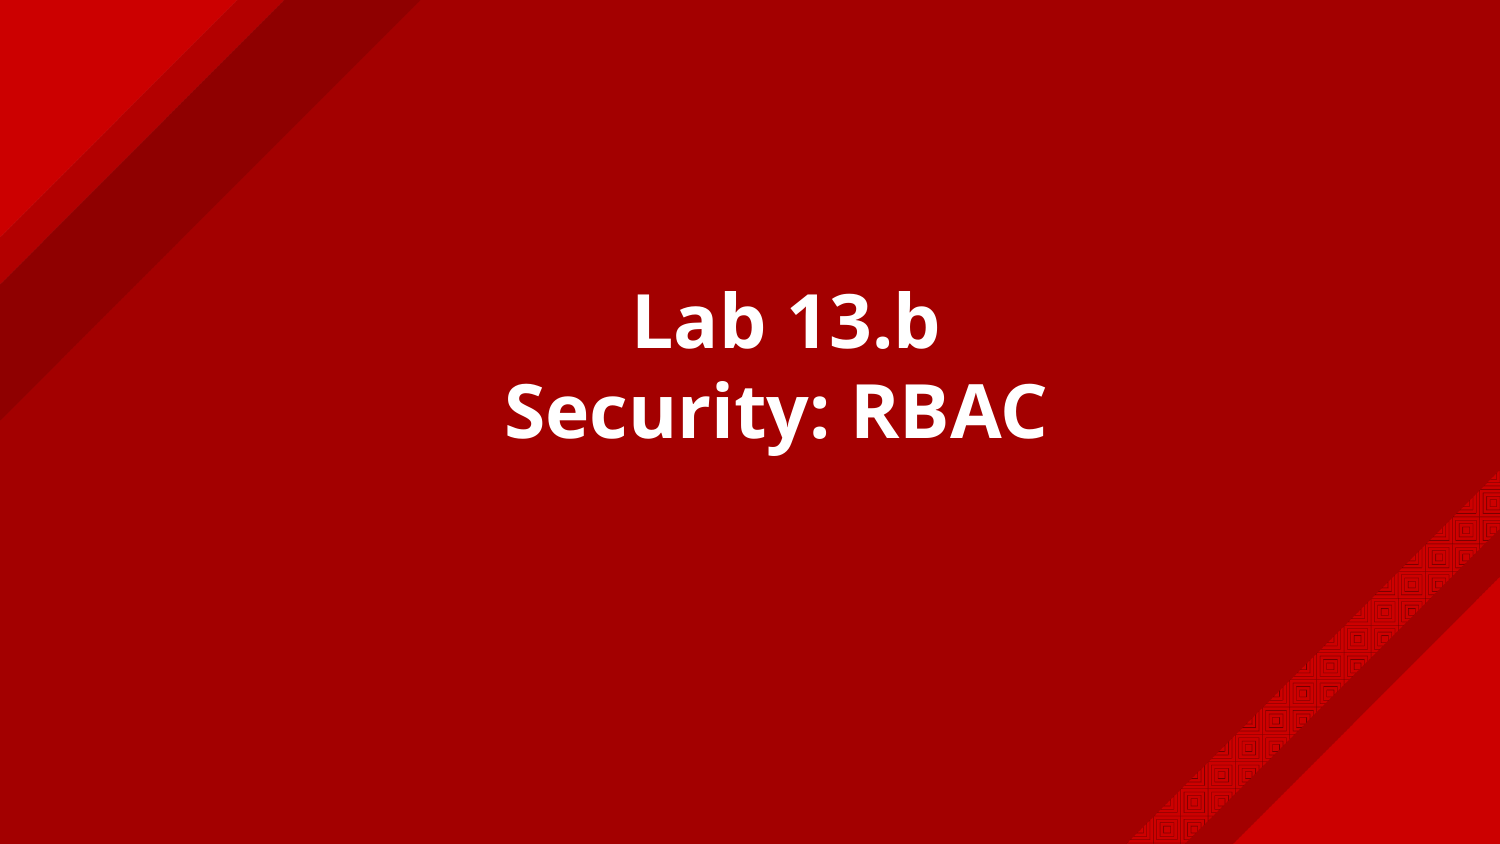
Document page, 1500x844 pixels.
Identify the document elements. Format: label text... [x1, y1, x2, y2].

picture [0, 0, 1500, 844]
title Lab 13.b Security: RBAC [298, 356, 1274, 469]
